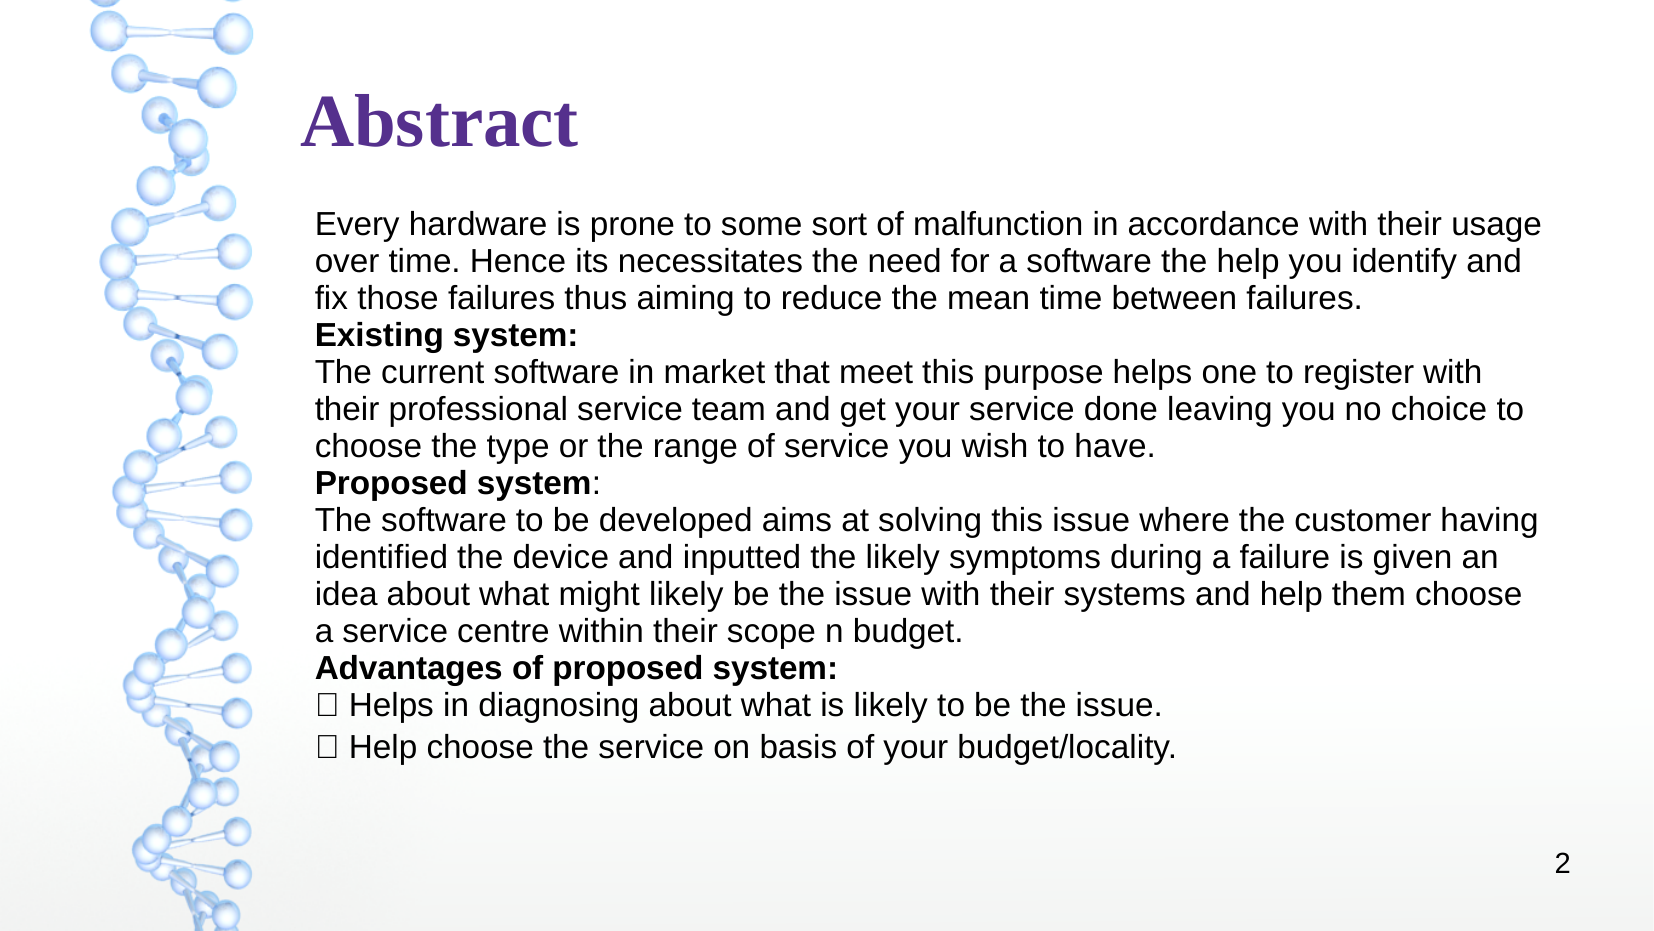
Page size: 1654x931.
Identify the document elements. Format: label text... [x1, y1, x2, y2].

picture [0, 0, 1654, 931]
title Abstract [300, 44, 1629, 198]
text_box Every hardware is prone to some sort of malfunction in accordance with their usage over time. Hence its necessitates the need for a software the help you identify and fix those failures thus aiming to reduce the mean time between failures. Existing system: The current software in market that meet this purpose helps one to register with their professional service team and get your service done leaving you no choice to choose the type or the range of service you wish to have. Proposed system: The software to be developed aims at solving this issue where the customer having identified the device and inputted the likely symptoms during a failure is given an idea about what might likely be the issue with their systems and help them choose a service centre within their scope n budget. Advantages of proposed system:  Helps in diagnosing about what is likely to be the issue.  Help choose the service on basis of your budget/locality. [300, 197, 1561, 841]
